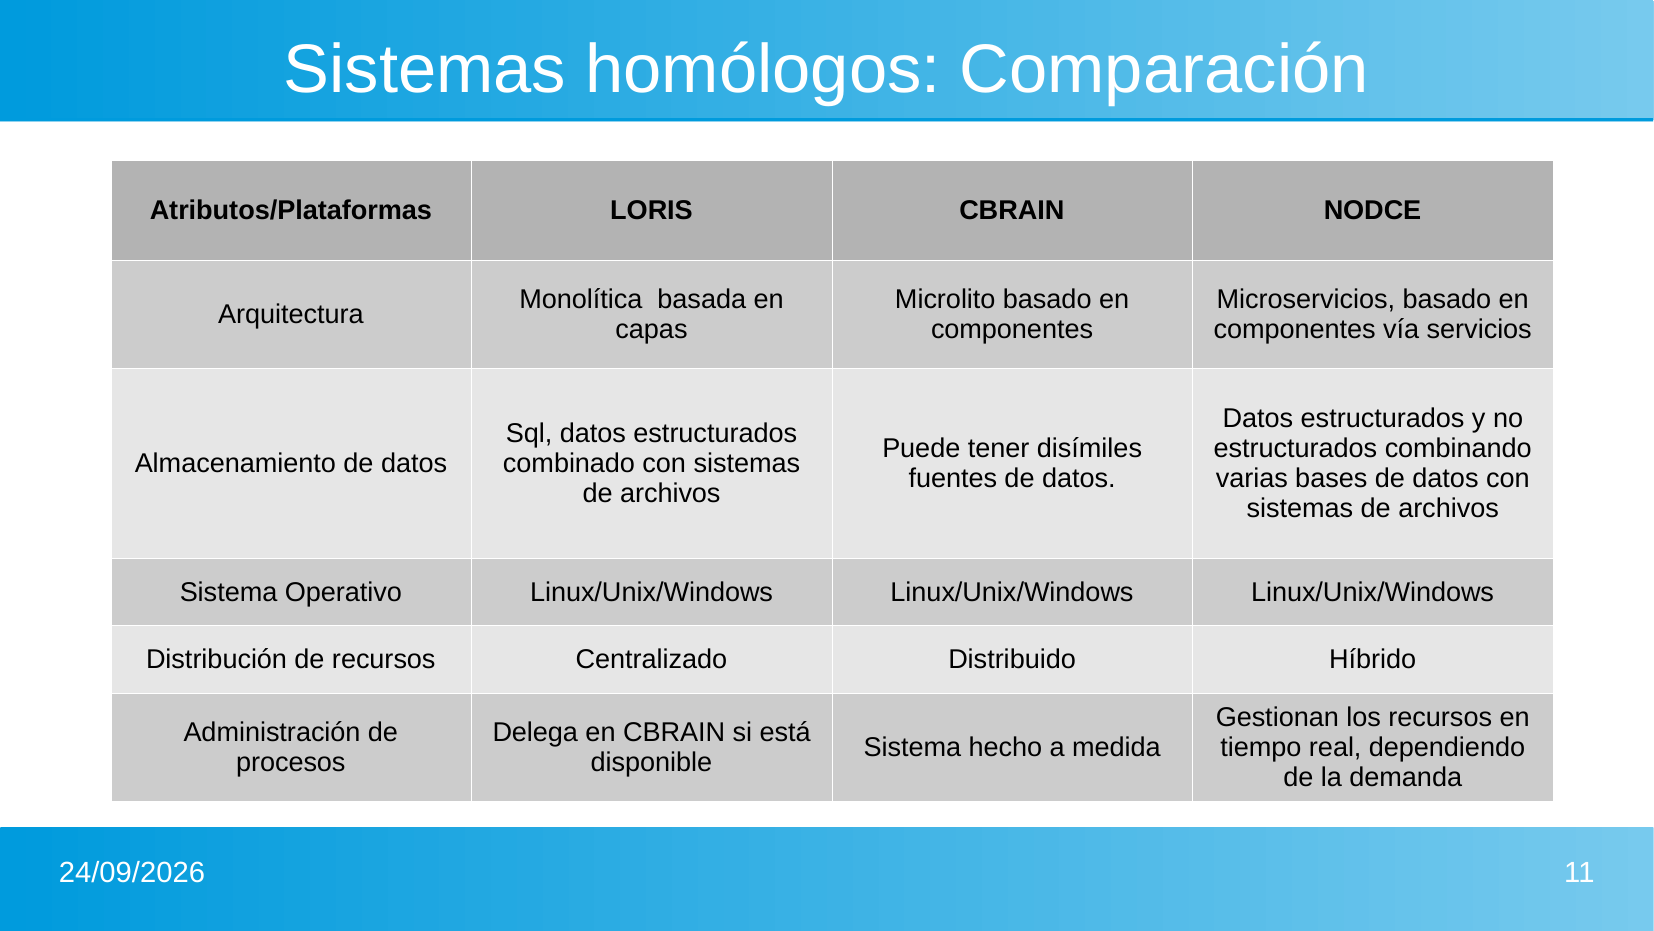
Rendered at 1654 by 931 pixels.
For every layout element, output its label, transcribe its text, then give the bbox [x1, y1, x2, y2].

table_cell Microlito basado en componentes [833, 261, 1192, 368]
table_cell Híbrido [1193, 626, 1553, 693]
table_cell Gestionan los recursos en tiempo real, dependiendo de la demanda [1193, 694, 1553, 801]
table_cell Centralizado [472, 626, 832, 693]
table_header LORIS [472, 161, 832, 260]
table_cell Microservicios, basado en componentes vía servicios [1193, 261, 1553, 368]
table_cell Linux/Unix/Windows [1193, 559, 1553, 625]
table_cell Puede tener disímiles fuentes de datos. [833, 369, 1192, 558]
table_header NODCE [1193, 161, 1553, 260]
table_header CBRAIN [833, 161, 1192, 260]
table_cell Distribución de recursos [112, 626, 471, 693]
table_cell Datos estructurados y no estructurados combinando varias bases de datos con sistemas de archivos [1193, 369, 1553, 558]
table_cell Monolítica basada en capas [472, 261, 832, 368]
table_cell Sql, datos estructurados combinado con sistemas de archivos [472, 369, 832, 558]
table_header Atributos/Plataformas [112, 161, 471, 260]
table_cell Sistema hecho a medida [833, 694, 1192, 801]
table_cell Sistema Operativo [112, 559, 471, 625]
table_cell Linux/Unix/Windows [833, 559, 1192, 625]
title Sistemas homólogos: Comparación [59, 29, 1595, 108]
table_cell Delega en CBRAIN si está disponible [472, 694, 832, 801]
table_cell Almacenamiento de datos [112, 369, 471, 558]
table_cell Administración de procesos [112, 694, 471, 801]
table_cell Arquitectura [112, 261, 471, 368]
table_cell Linux/Unix/Windows [472, 559, 832, 625]
table_cell Distribuido [833, 626, 1192, 693]
